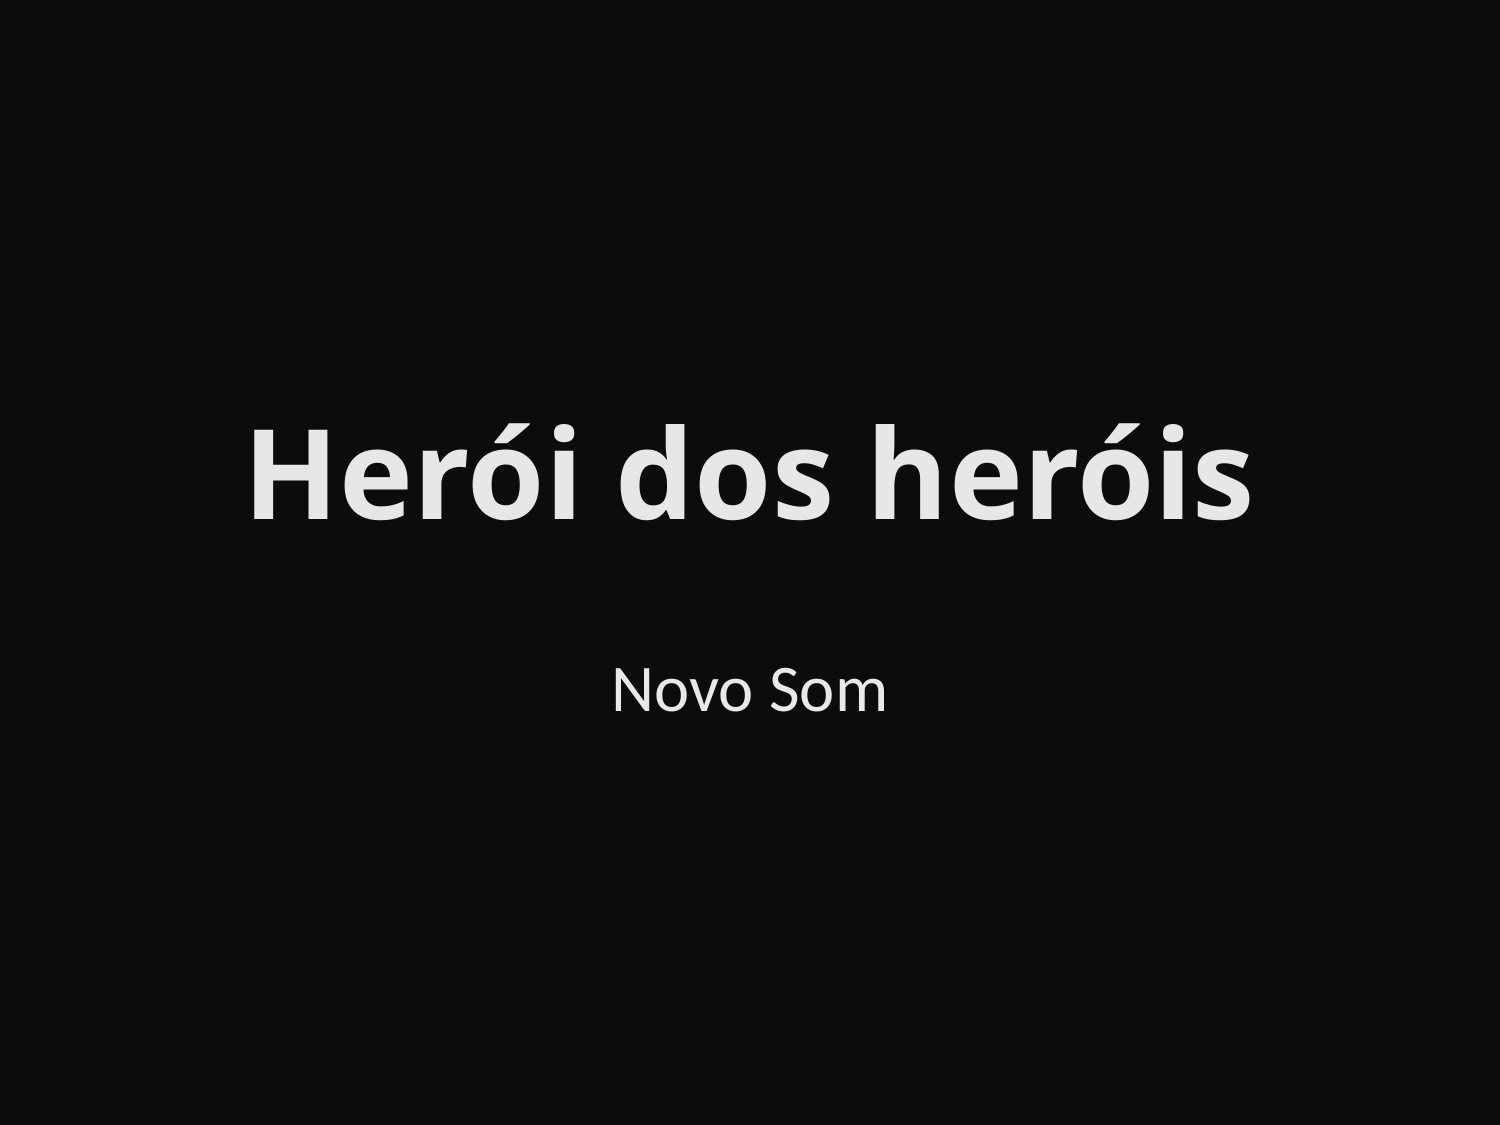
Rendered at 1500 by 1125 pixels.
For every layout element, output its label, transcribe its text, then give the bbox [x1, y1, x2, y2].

subtitle Novo Som [225, 637, 1275, 925]
title Herói dos heróis [112, 349, 1388, 591]
